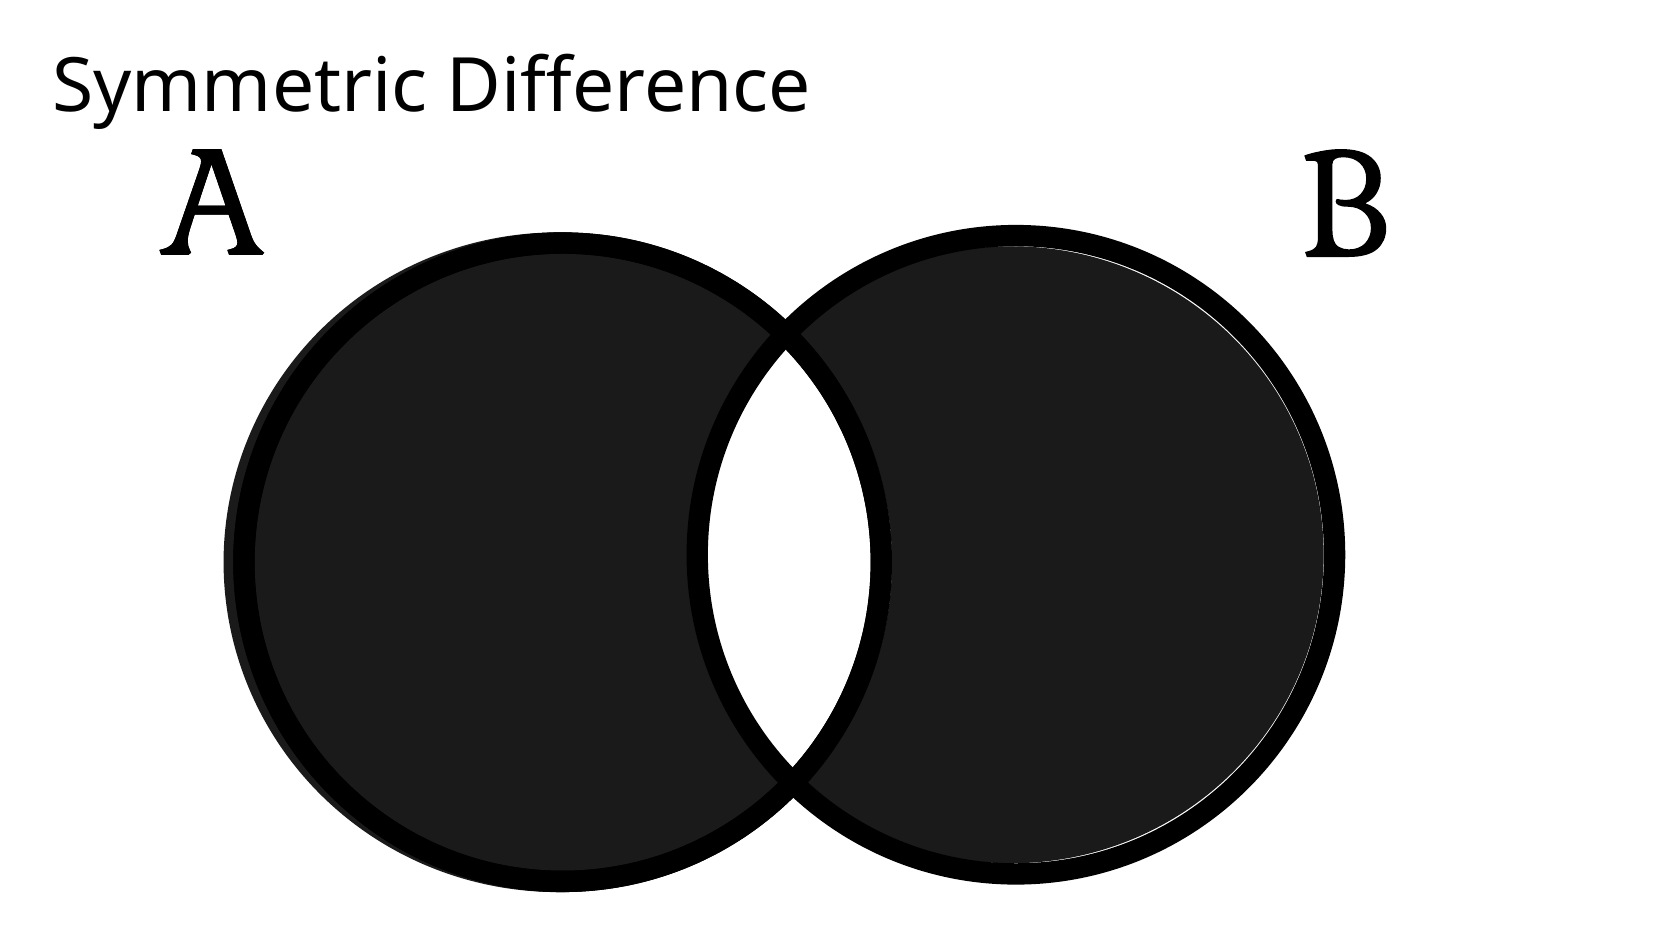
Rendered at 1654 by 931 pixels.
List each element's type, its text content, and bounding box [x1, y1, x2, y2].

picture [159, 150, 1388, 893]
text_box Symmetric Difference [37, 24, 1051, 135]
